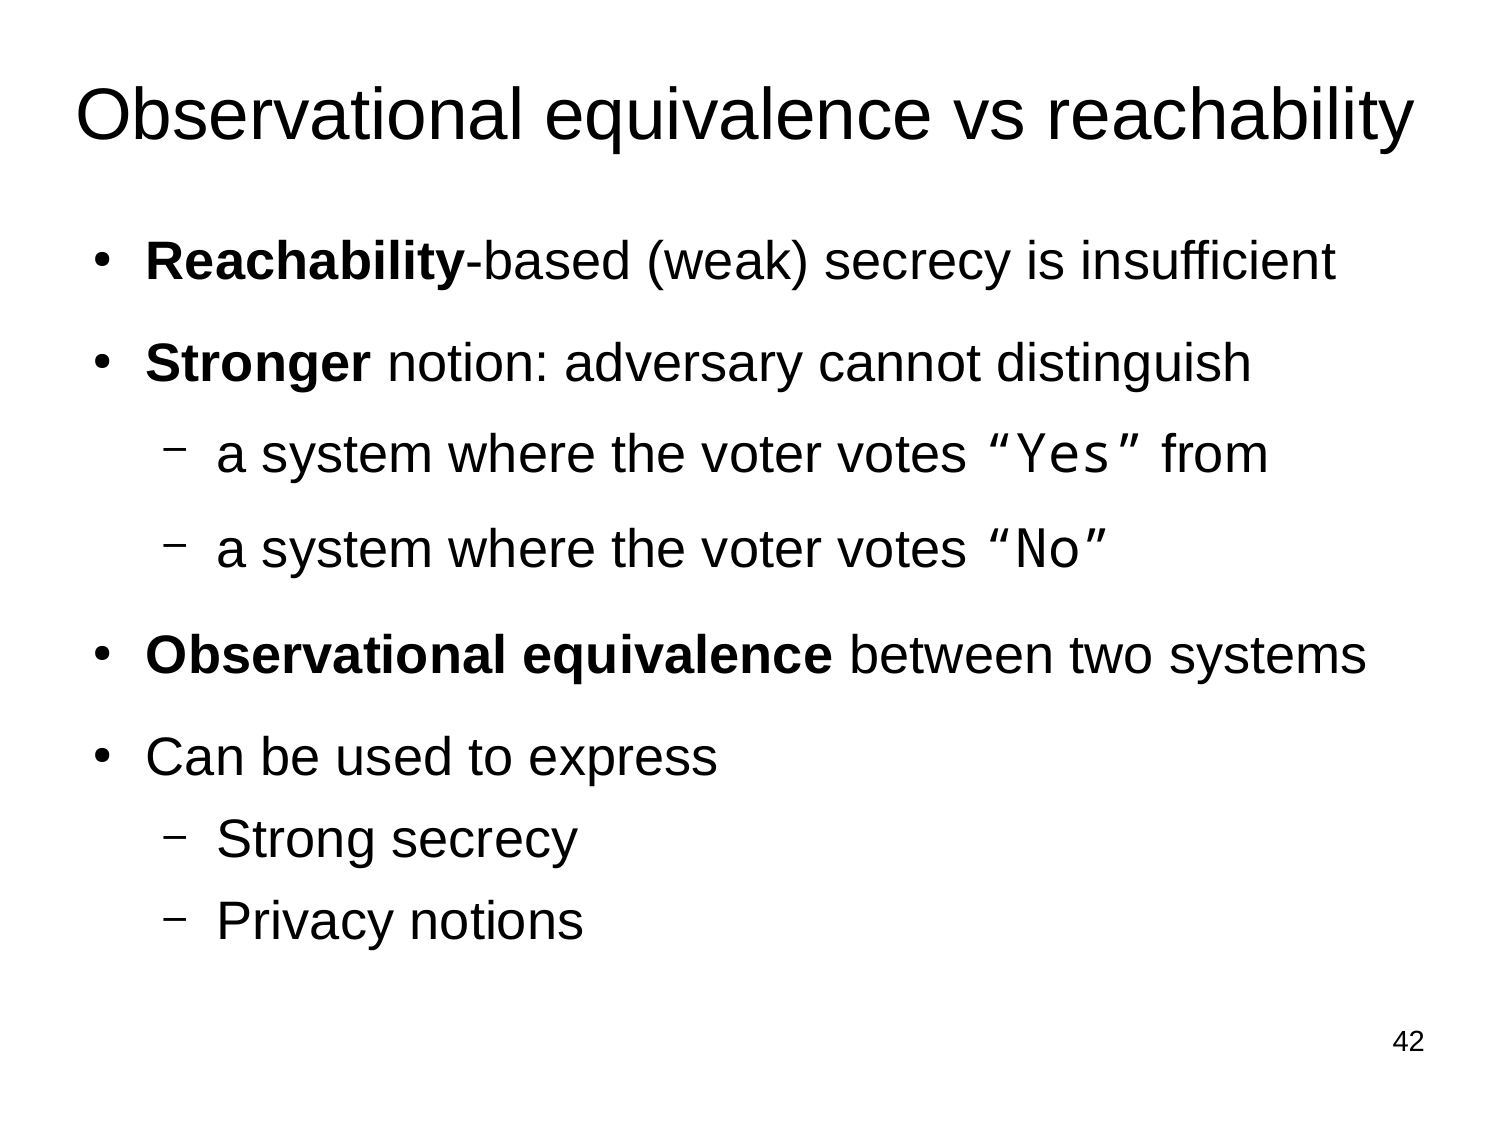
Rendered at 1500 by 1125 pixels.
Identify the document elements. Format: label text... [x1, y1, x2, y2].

list Reachability-based (weak) secrecy is insufficient Stronger notion: adversary cannot distinguish a system where the voter votes “Yes” from a system where the voter votes “No” Observational equivalence between two systems Can be used to express Strong secrecy Privacy notions [75, 230, 1425, 1014]
title Observational equivalence vs reachability [75, 44, 1425, 185]
